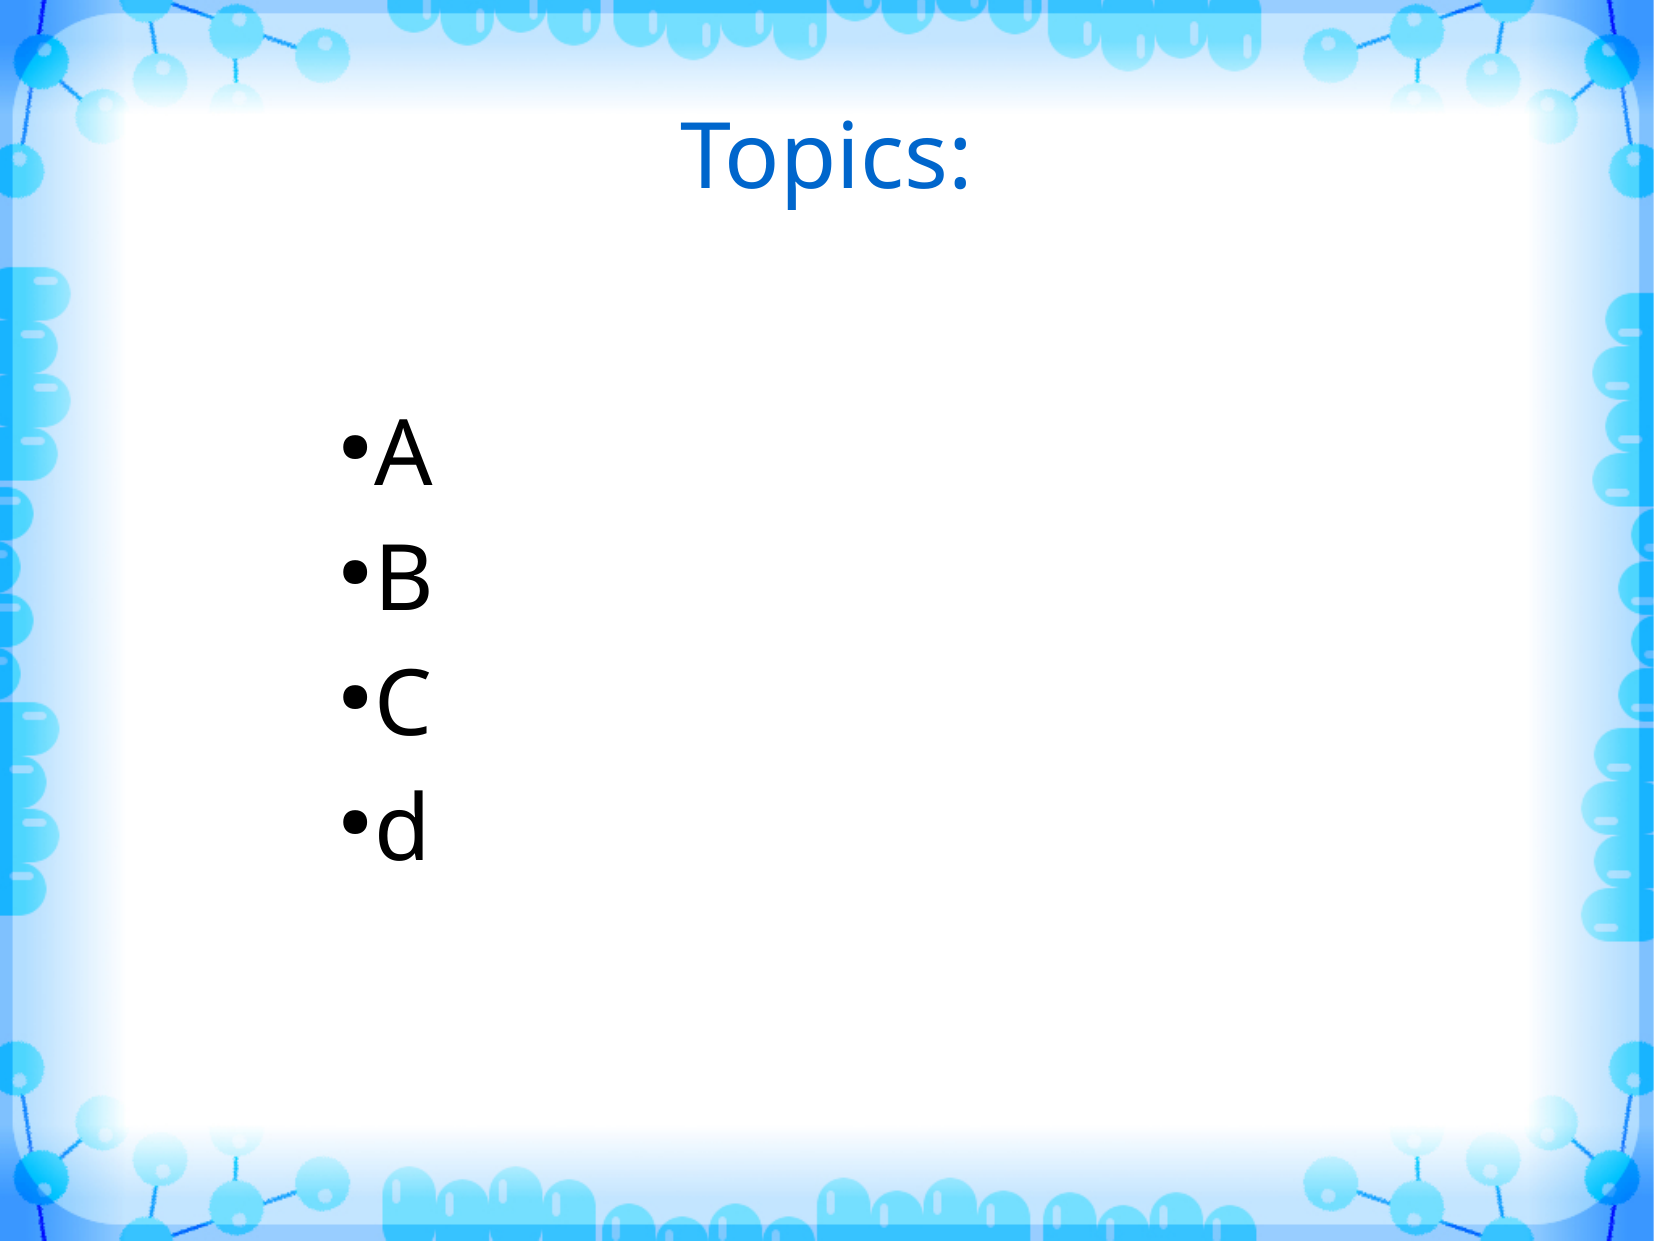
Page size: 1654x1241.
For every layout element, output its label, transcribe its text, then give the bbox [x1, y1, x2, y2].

picture [0, 0, 1654, 1241]
text_box A B C d [339, 405, 1332, 871]
title Topics: [82, 49, 1571, 257]
